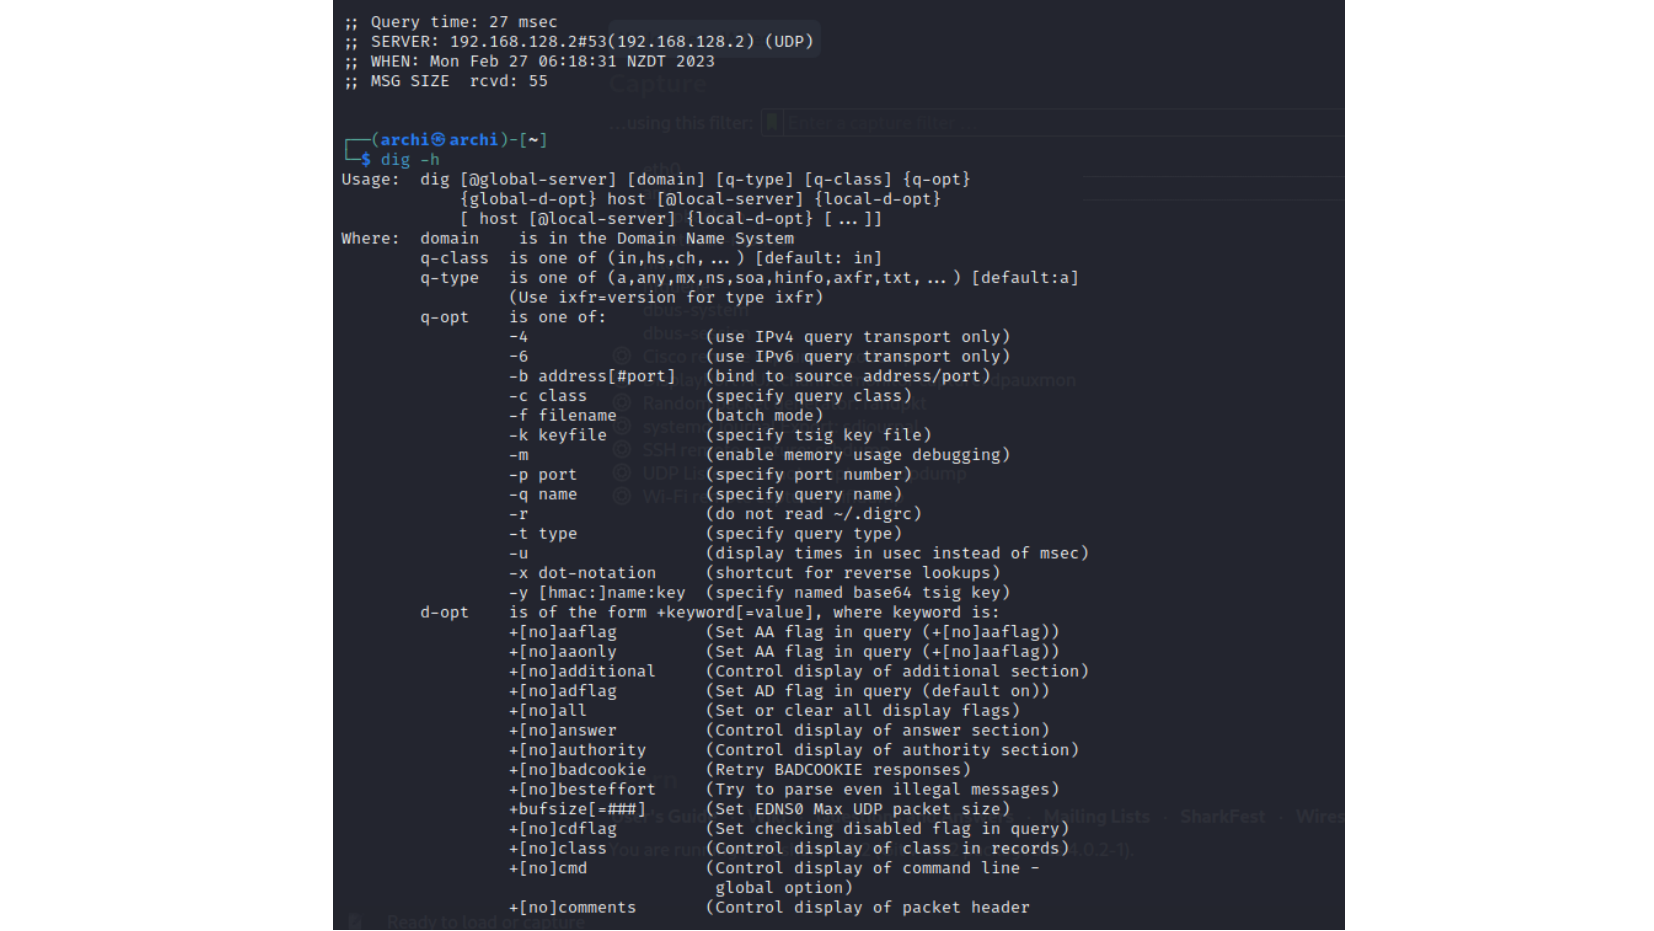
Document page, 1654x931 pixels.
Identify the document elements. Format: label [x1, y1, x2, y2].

picture [333, 0, 1345, 930]
